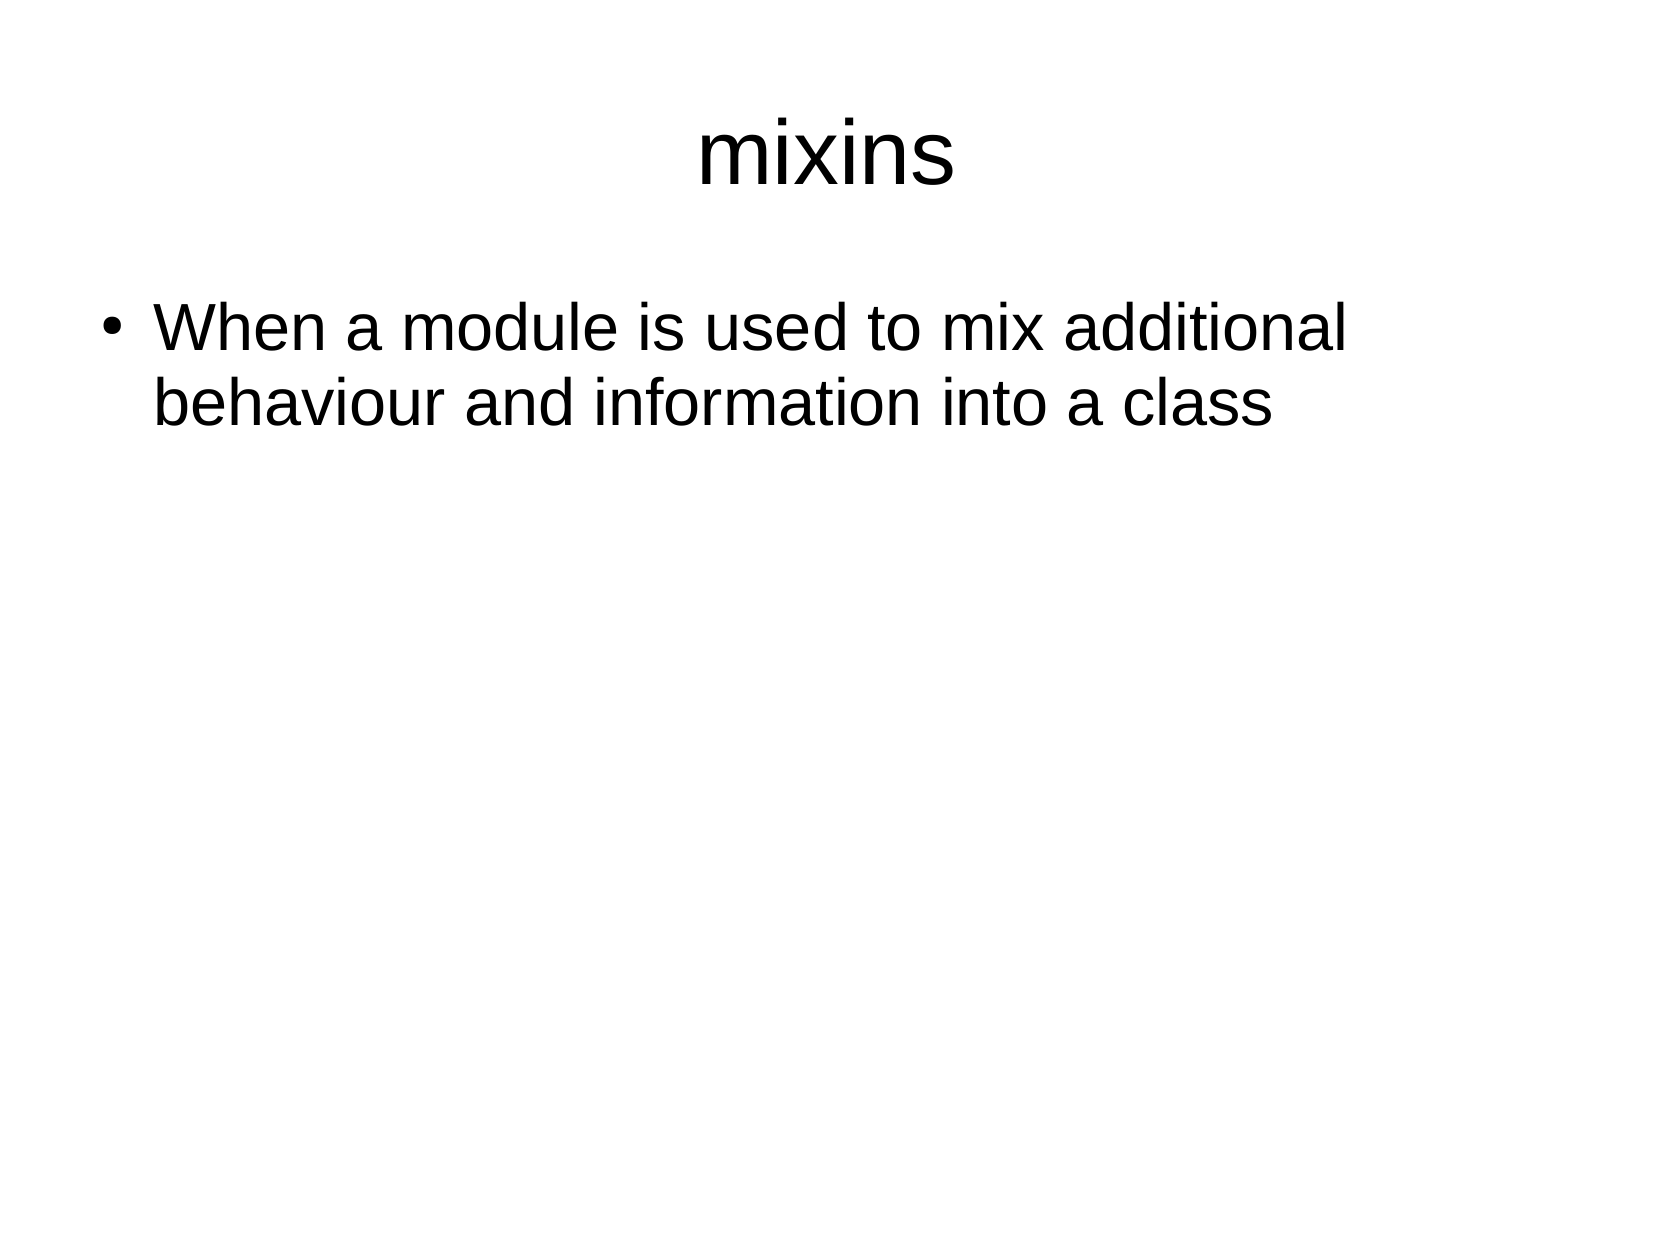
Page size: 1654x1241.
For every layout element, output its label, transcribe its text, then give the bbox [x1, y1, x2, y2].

title mixins [82, 49, 1571, 257]
list When a module is used to mix additional behaviour and information into a class [82, 290, 1571, 1010]
